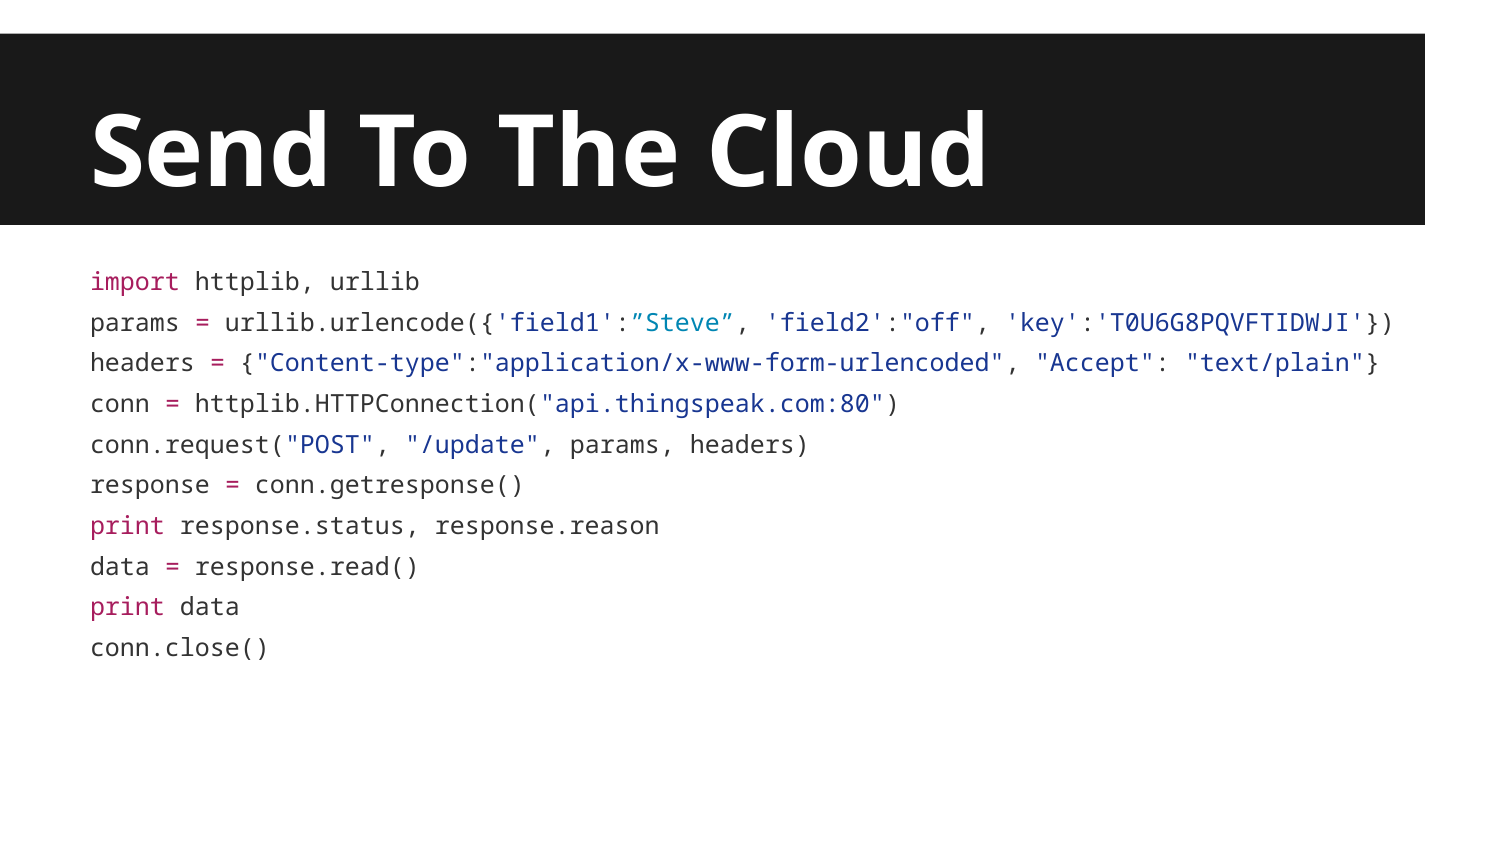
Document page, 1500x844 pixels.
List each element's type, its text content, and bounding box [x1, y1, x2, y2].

title Send To The Cloud [75, 33, 1425, 221]
list import httplib, urllib params = urllib.urlencode({'field1':”Steve”, 'field2':"off", 'key':'T0U6G8PQVFTIDWJI'}) headers = {"Content-type":"application/x-www-form-urlencoded", "Accept": "text/plain"} conn = httplib.HTTPConnection("api.thingspeak.com:80") conn.request("POST", "/update", params, headers) response = conn.getresponse() print response.status, response.reason data = response.read() print data conn.close() [75, 239, 1425, 808]
